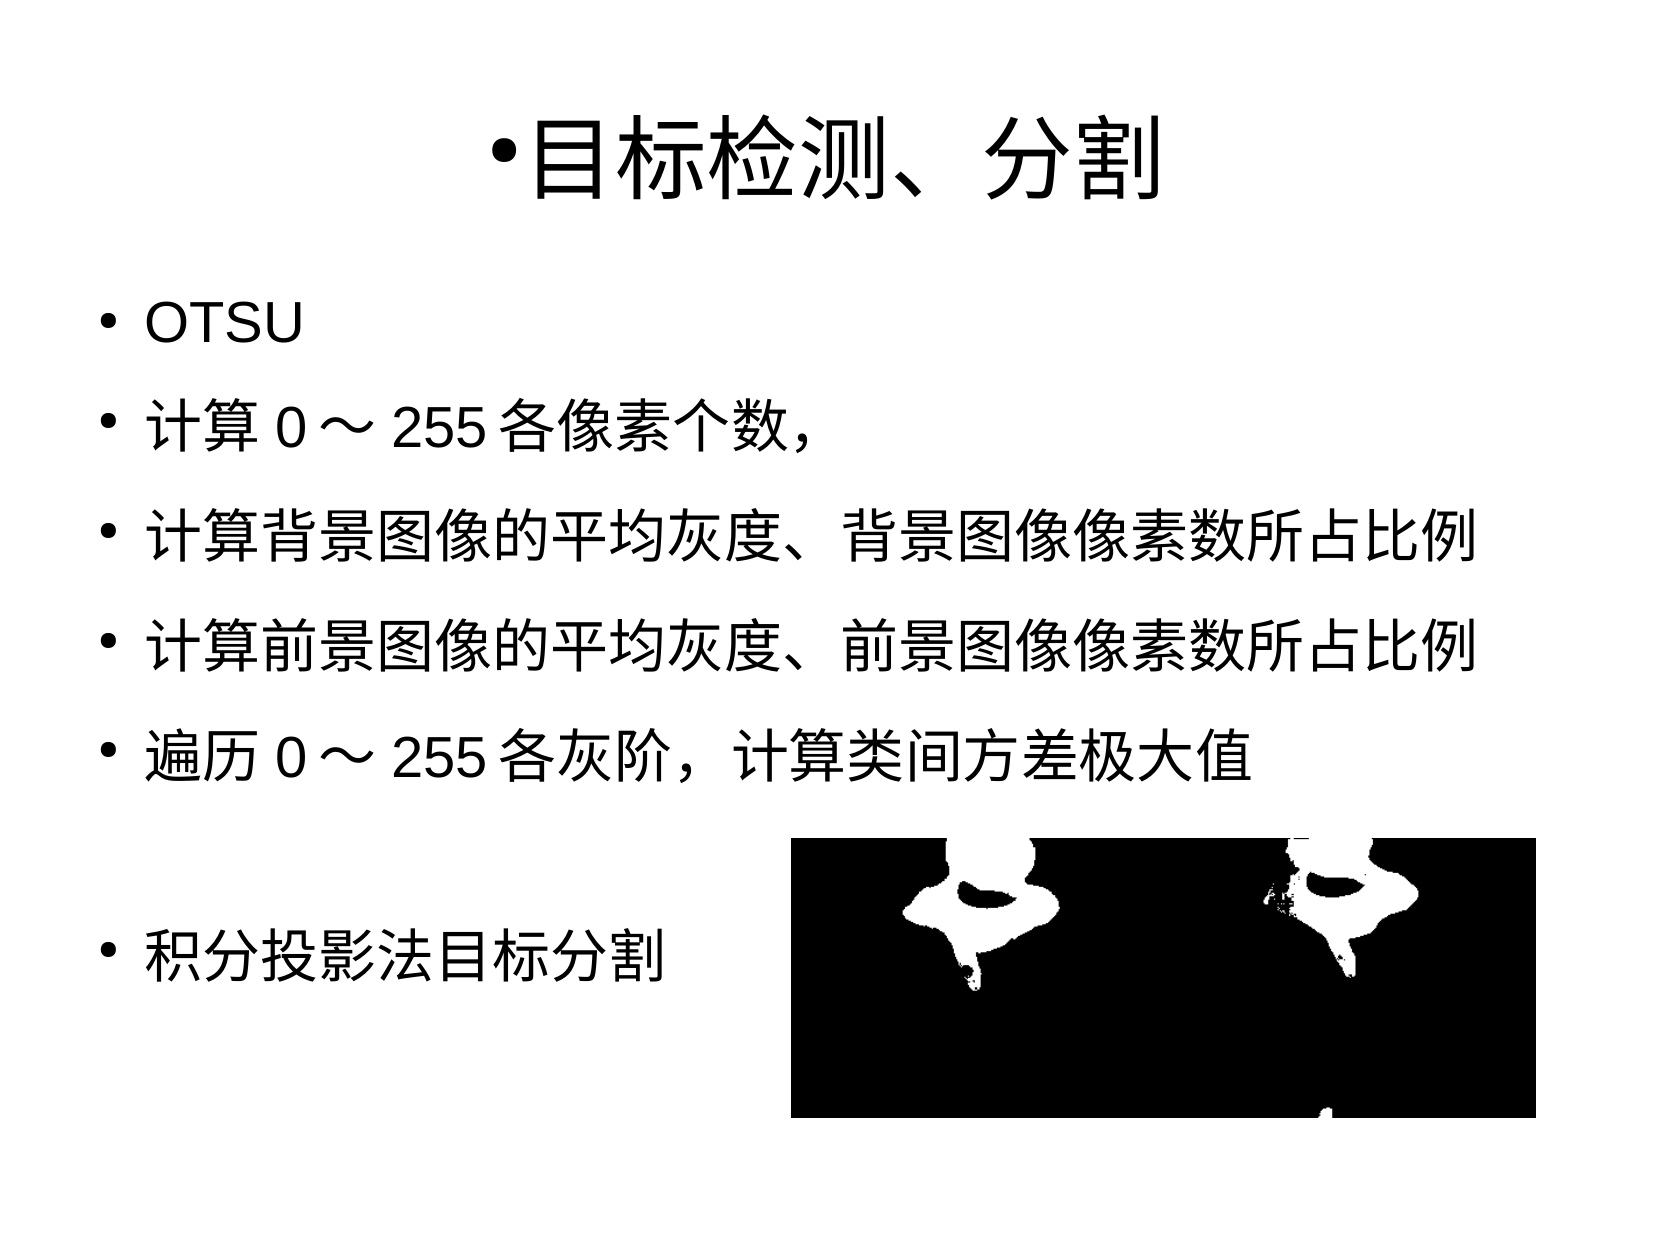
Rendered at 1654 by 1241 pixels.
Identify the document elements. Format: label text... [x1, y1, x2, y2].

list OTSU 计算0～255各像素个数， 计算背景图像的平均灰度、背景图像像素数所占比例 计算前景图像的平均灰度、前景图像像素数所占比例 遍历0～255各灰阶，计算类间方差极大值 积分投影法目标分割 [82, 290, 1571, 1010]
title 目标检测、分割 [82, 49, 1571, 257]
picture [791, 838, 1536, 1118]
